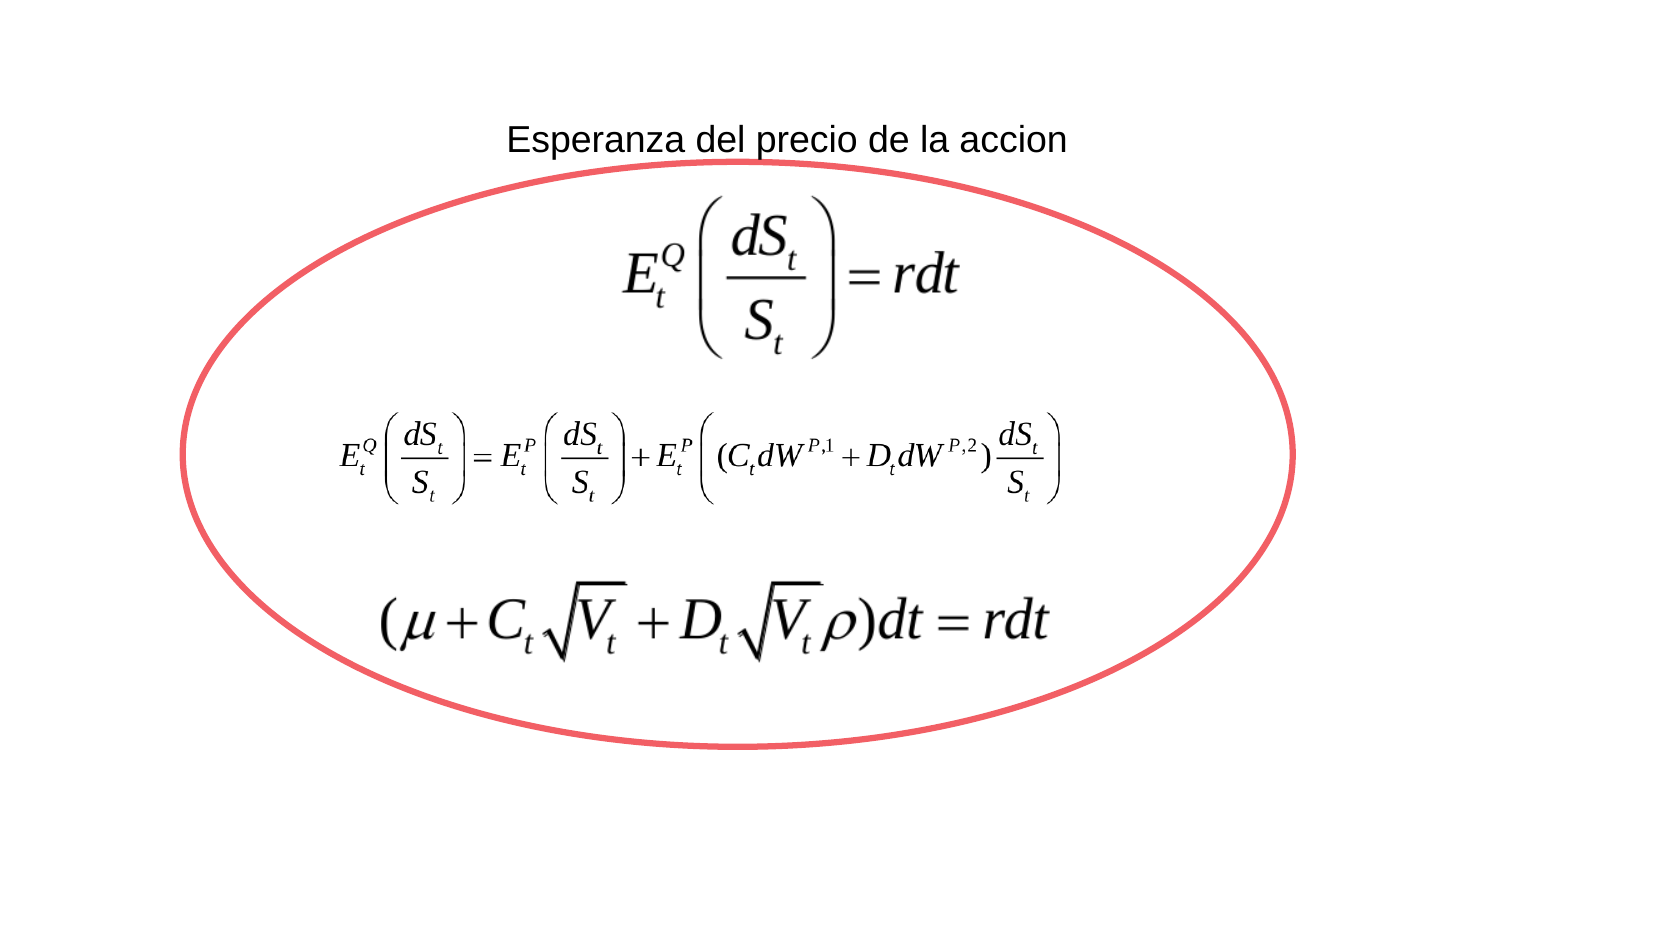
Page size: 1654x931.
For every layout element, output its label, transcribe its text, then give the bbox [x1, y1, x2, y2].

picture [544, 169, 584, 176]
picture [360, 569, 1055, 665]
text_box Esperanza del precio de la accion [491, 111, 1171, 169]
picture [891, 169, 1000, 193]
picture [315, 169, 1075, 511]
